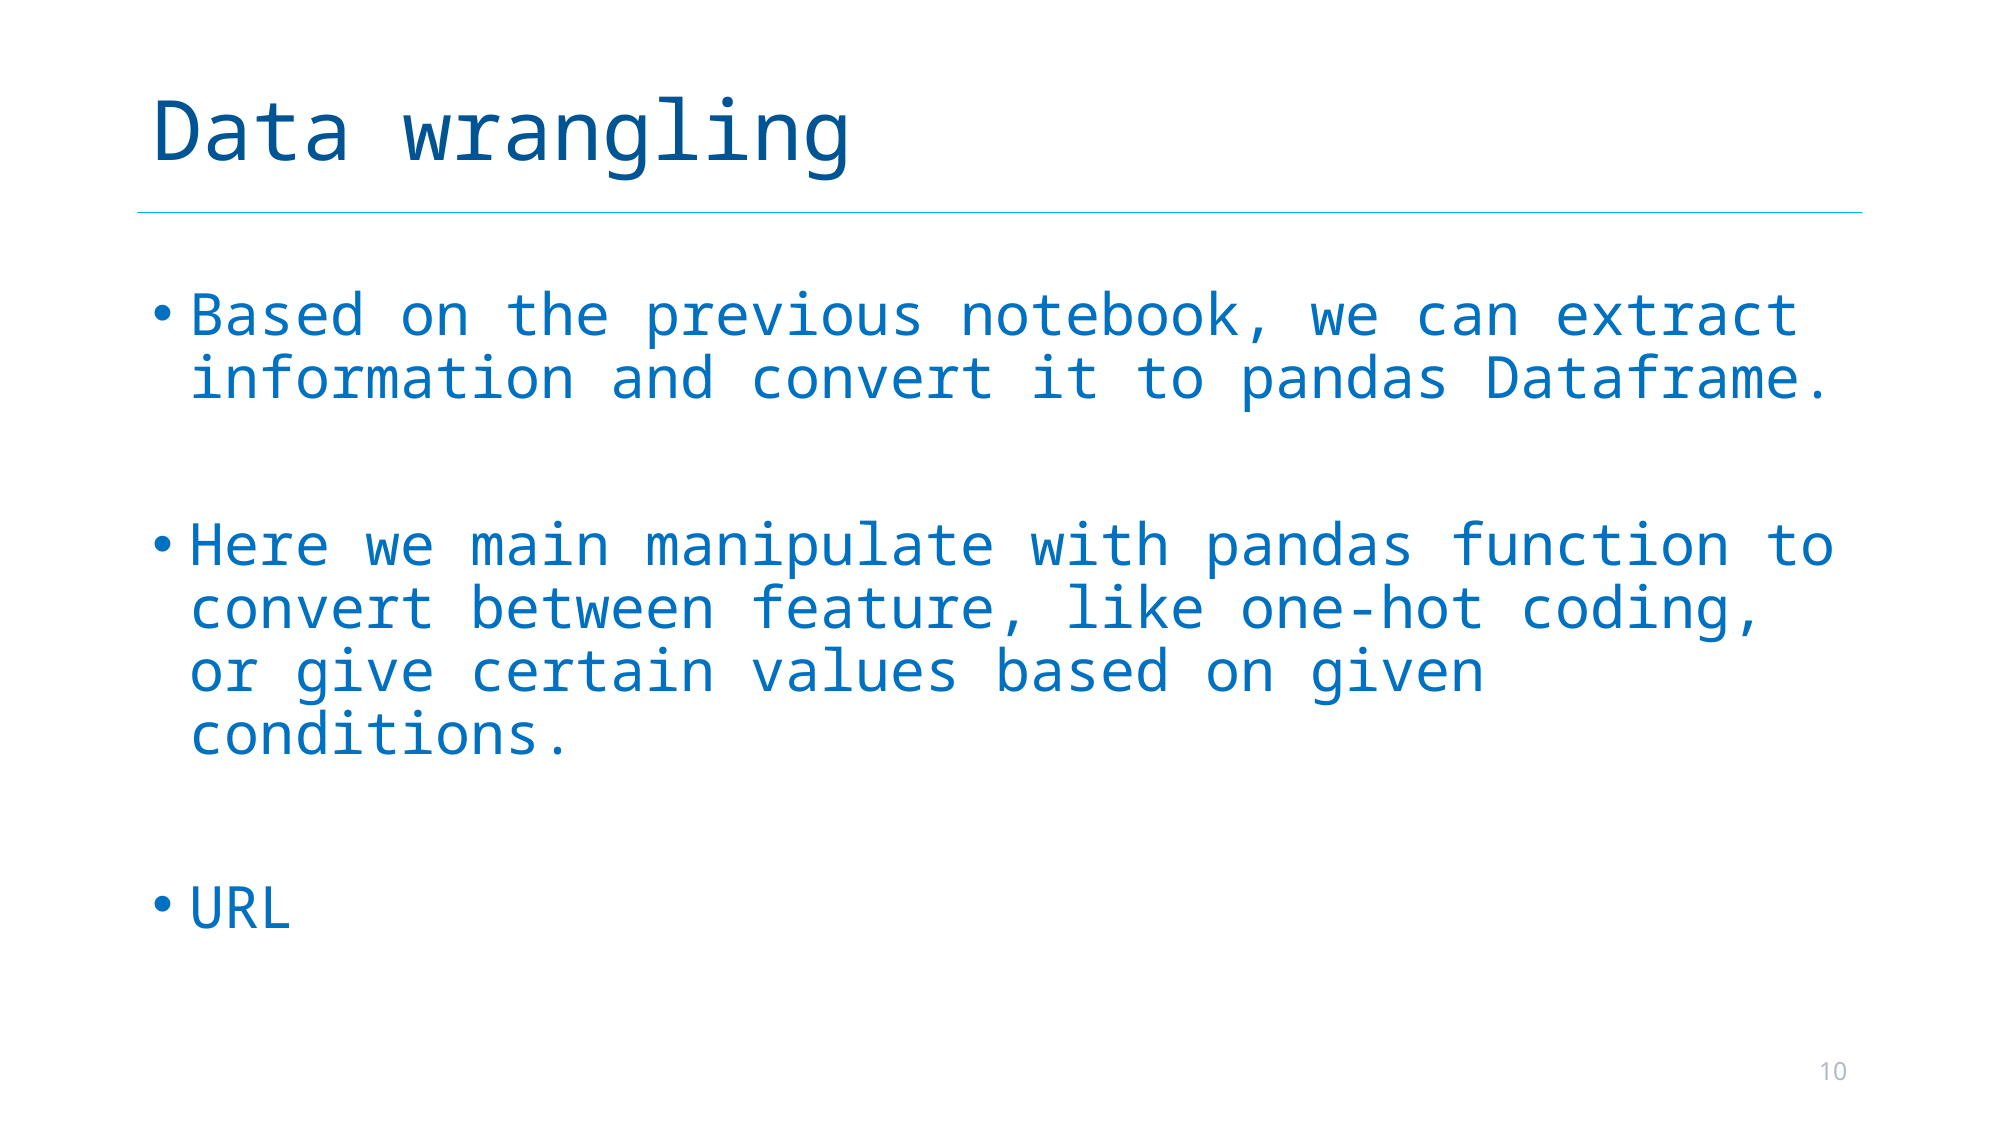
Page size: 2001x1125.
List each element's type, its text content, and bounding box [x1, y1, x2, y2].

list Based on the previous notebook, we can extract information and convert it to pandas Dataframe. Here we main manipulate with pandas function to convert between feature, like one-hot coding, or give certain values based on given conditions. URL [137, 277, 1863, 992]
slide_number 41 [1412, 1042, 1863, 1103]
title Data wrangling [137, 25, 1863, 243]
